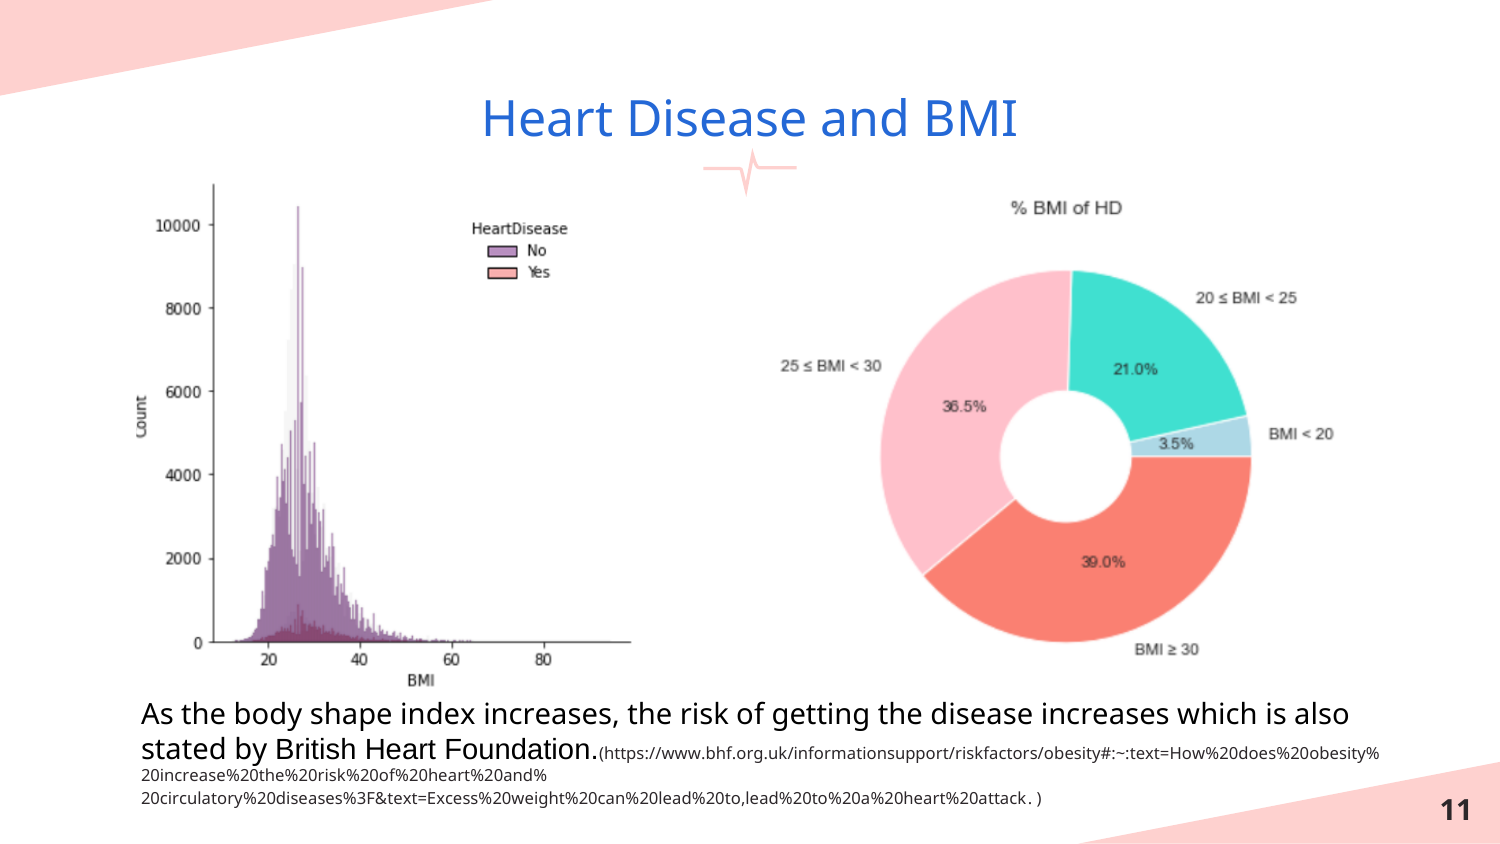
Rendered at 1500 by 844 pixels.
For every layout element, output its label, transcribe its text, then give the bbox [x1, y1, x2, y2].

text_box 11 [1424, 783, 1489, 830]
picture [750, 196, 1346, 676]
title Heart Disease and BMI [0, 71, 1500, 141]
picture [136, 174, 635, 687]
text_box As the body shape index increases, the risk of getting the disease increases which is also stated by British Heart Foundation.(https://www.bhf.org.uk/informationsupport/riskfactors/obesity#:~:text=How%20does%20obesity%20increase%20the%20risk%20of%20heart%20and% 20circulatory%20diseases%3F&text=Excess%20weight%20can%20lead%20to,lead%20to%20a%20heart%20attack. ) [126, 687, 1456, 794]
